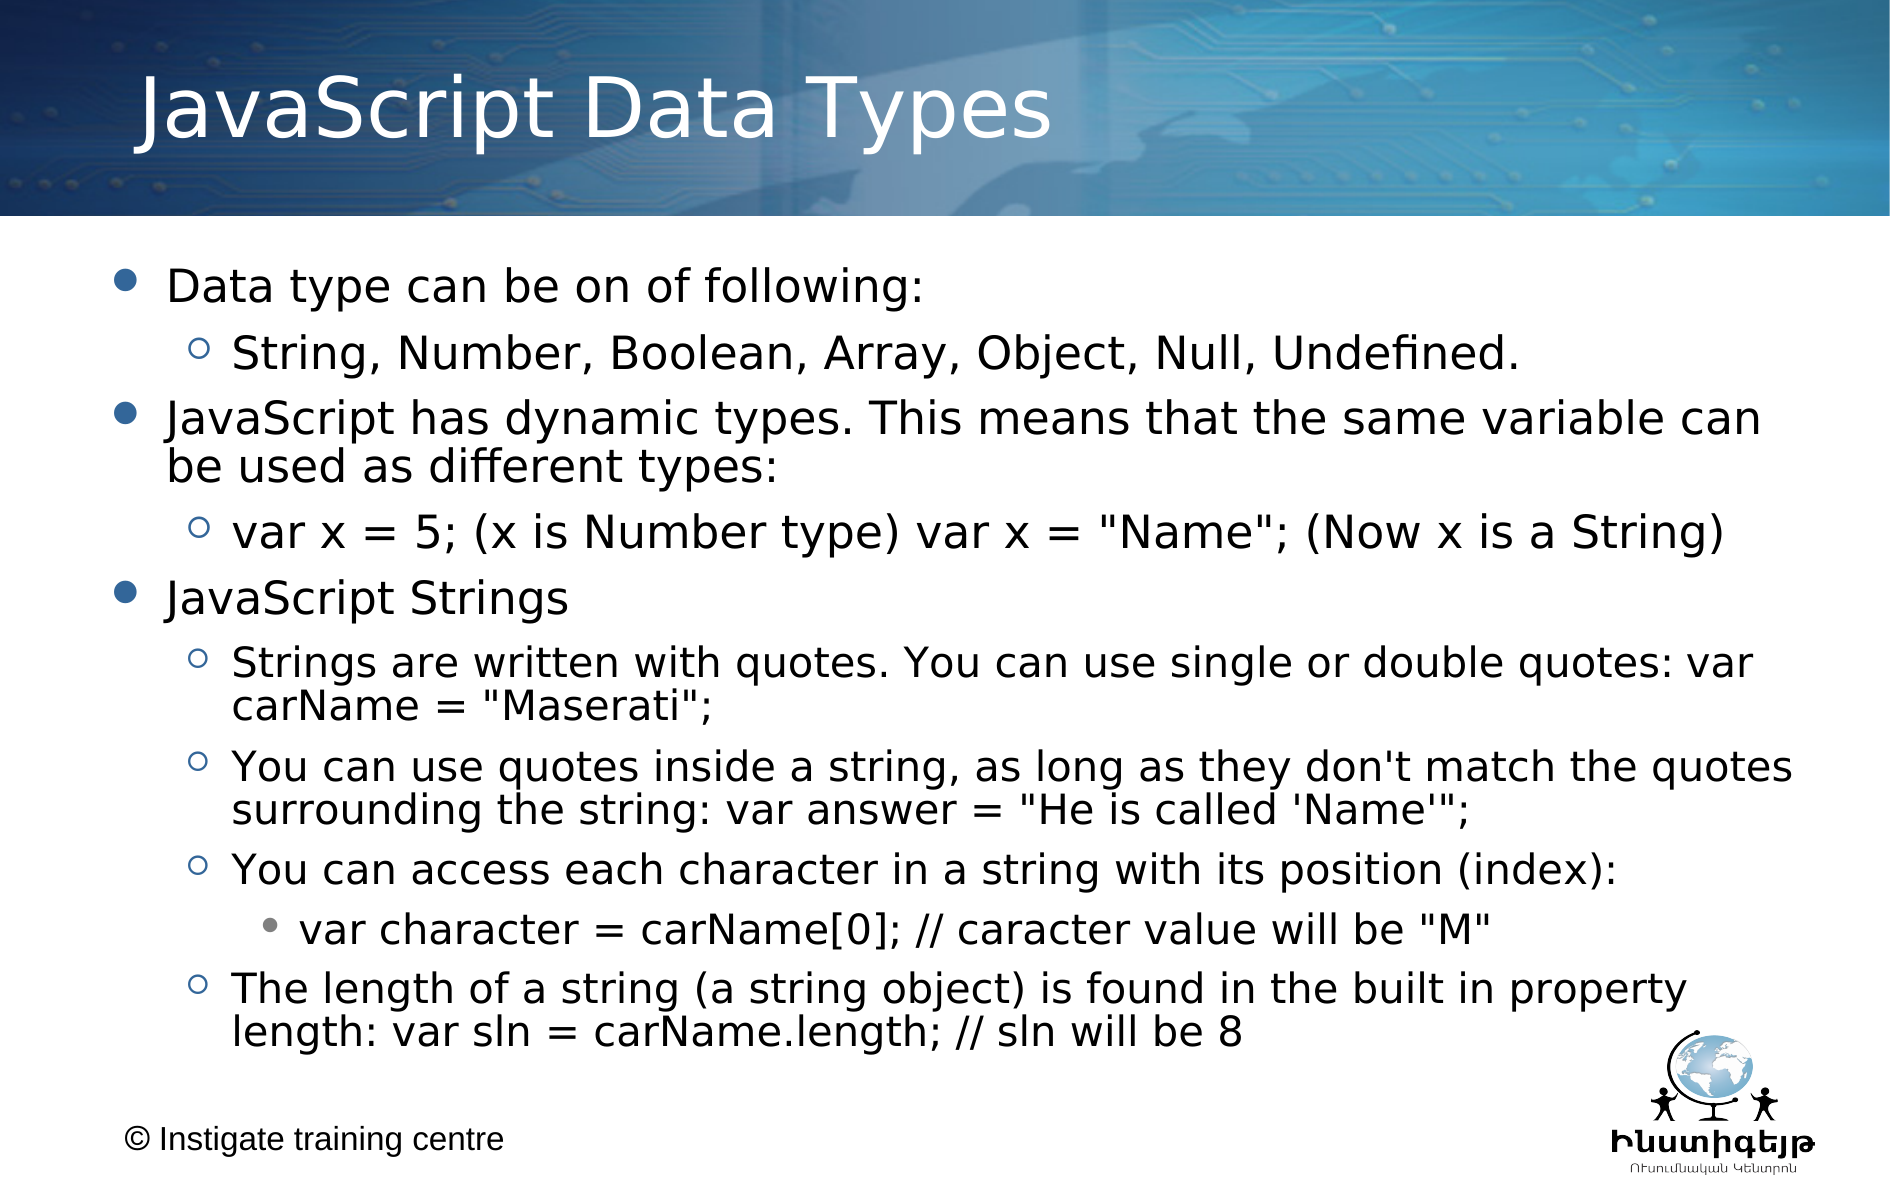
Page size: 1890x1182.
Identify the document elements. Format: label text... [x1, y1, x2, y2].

picture [1612, 1030, 1815, 1175]
picture [0, 0, 1890, 216]
list Data type can be on of following: String, Number, Boolean, Array, Object, Null, Undefined. JavaScript has dynamic types. This means that the same variable can be used as different types: var x = 5; (x is Number type) var x = "Name"; (Now x is a String) JavaScript Strings Strings are written with quotes. You can use single or double quotes: var carName = "Maserati"; You can use quotes inside a string, as long as they don't match the quotes surrounding the string: var answer = "He is called 'Name'"; You can access each character in a string with its position (index): var character = carName[0]; // caracter value will be "M" The length of a string (a string object) is found in the built in property length: var sln = carName.length; // sln will be 8 [110, 264, 1801, 293]
